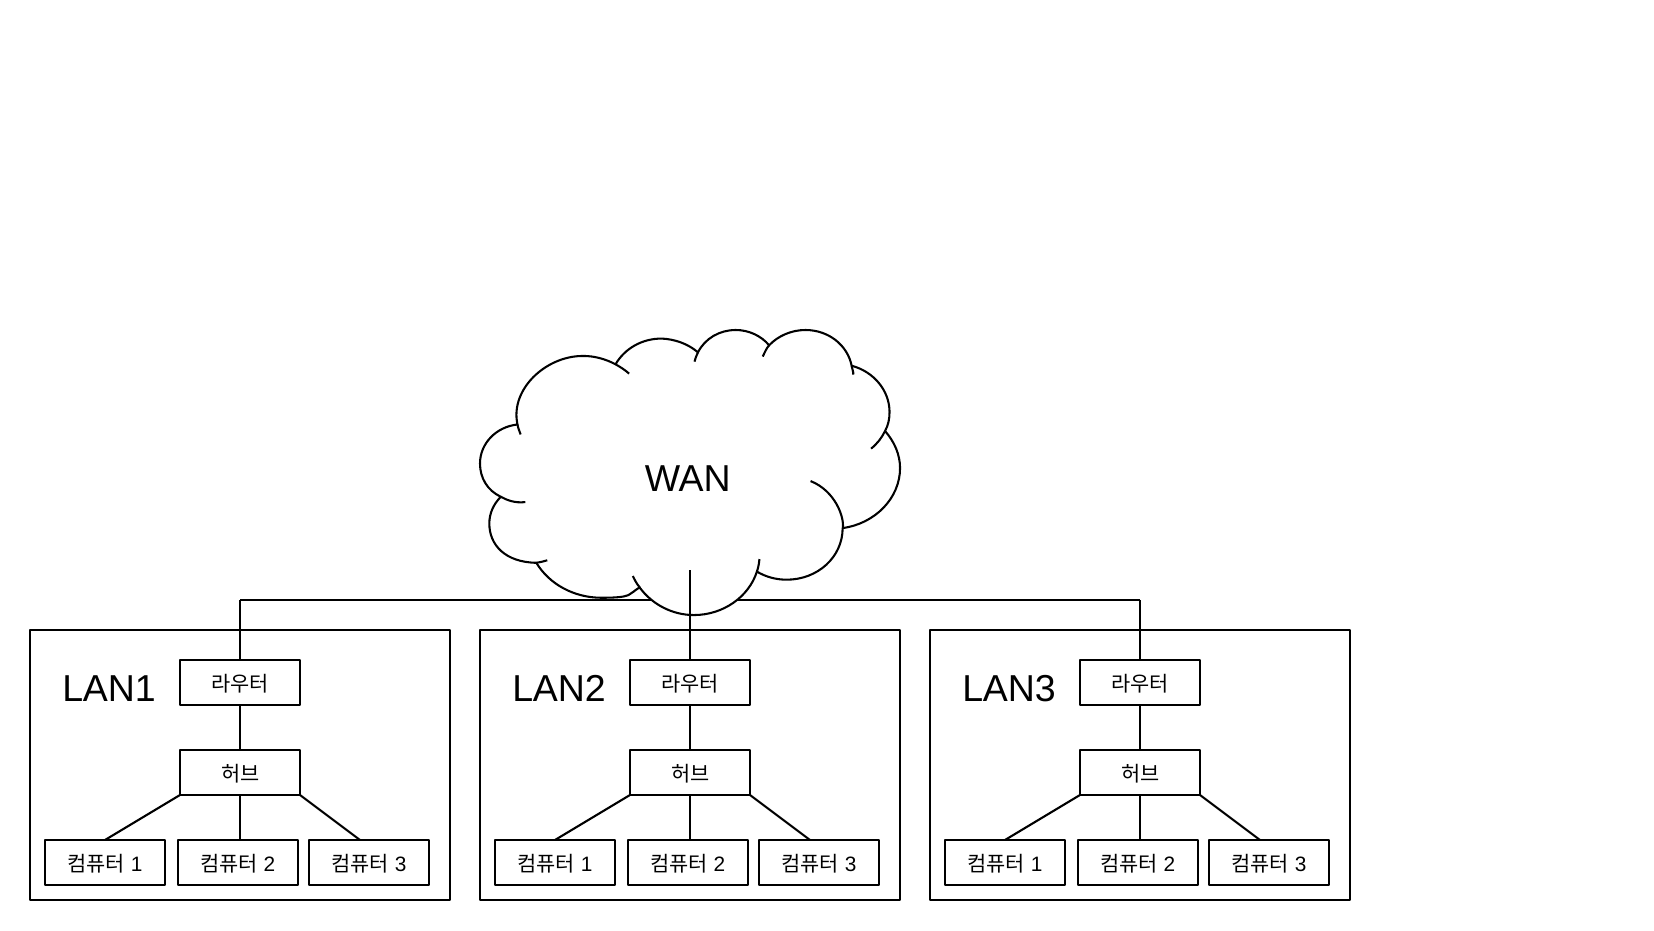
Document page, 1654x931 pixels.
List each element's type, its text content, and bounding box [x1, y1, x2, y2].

text_box 컴퓨터3 [1209, 840, 1330, 886]
text_box LAN3 [947, 660, 1071, 717]
text_box 컴퓨터3 [309, 840, 430, 886]
text_box 컴퓨터1 [45, 840, 166, 886]
text_box 컴퓨터1 [495, 840, 616, 886]
text_box 컴퓨터2 [627, 840, 748, 886]
text_box WAN [630, 450, 746, 507]
text_box 컴퓨터1 [945, 840, 1066, 886]
text_box 컴퓨터2 [1077, 840, 1198, 886]
text_box 라우터 [180, 660, 301, 706]
text_box 라우터 [630, 660, 751, 706]
text_box 허브 [1080, 750, 1201, 796]
text_box LAN1 [47, 660, 171, 717]
text_box 컴퓨터2 [177, 840, 298, 886]
text_box LAN2 [497, 660, 621, 717]
text_box [480, 330, 901, 616]
text_box 허브 [630, 750, 751, 796]
text_box 허브 [180, 750, 301, 796]
text_box 컴퓨터3 [759, 840, 880, 886]
text_box 라우터 [1080, 660, 1201, 706]
